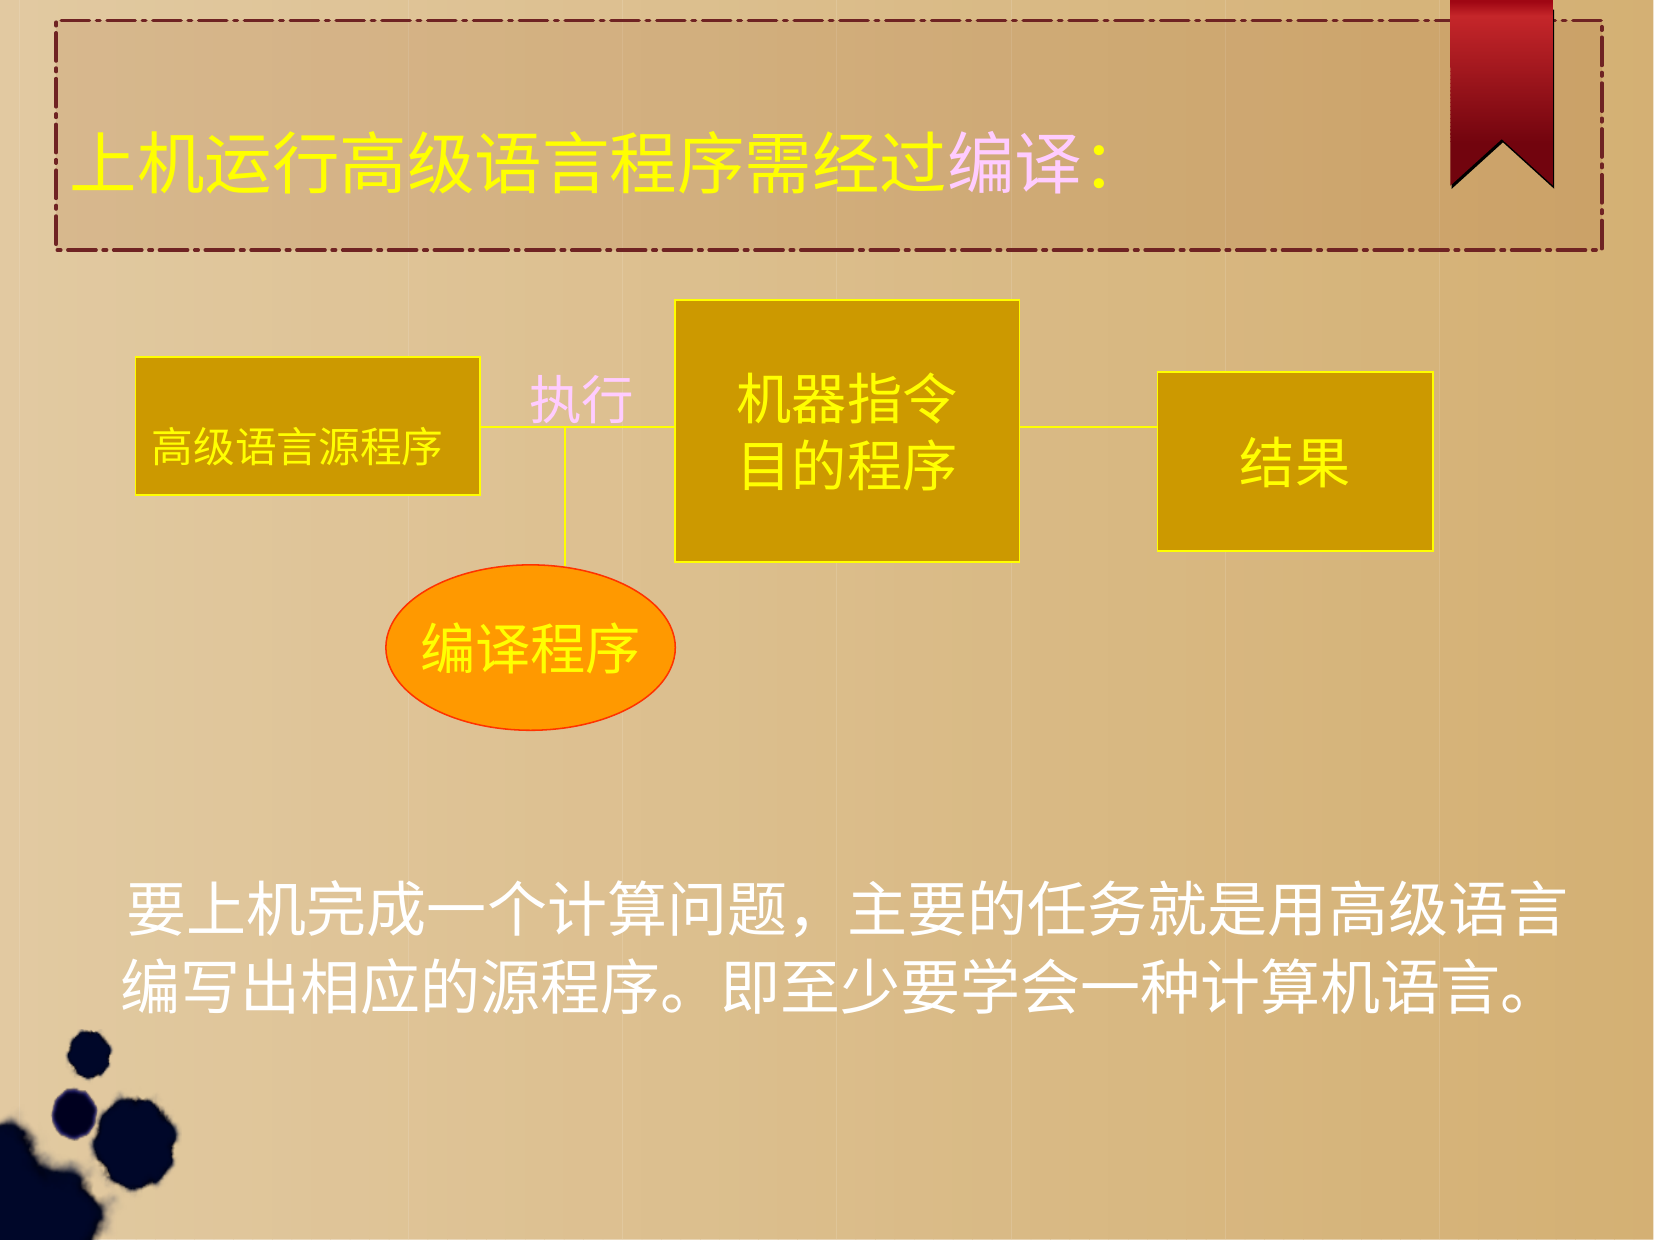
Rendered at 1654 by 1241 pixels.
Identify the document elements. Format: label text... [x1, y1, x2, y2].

text_box 高级语言源程序 [135, 357, 480, 496]
text_box 机器指令 目的程序 [674, 300, 1020, 562]
list 上机运行高级语言程序需经过编译： 编译 执行 要上机完成一个计算问题，主要的任务就是用高级语言编写出相应的源程序。即至少要学会一种计算机语言。 [55, 110, 1585, 1241]
text_box 结果 [1157, 371, 1433, 552]
text_box 编译程序 [385, 564, 676, 731]
